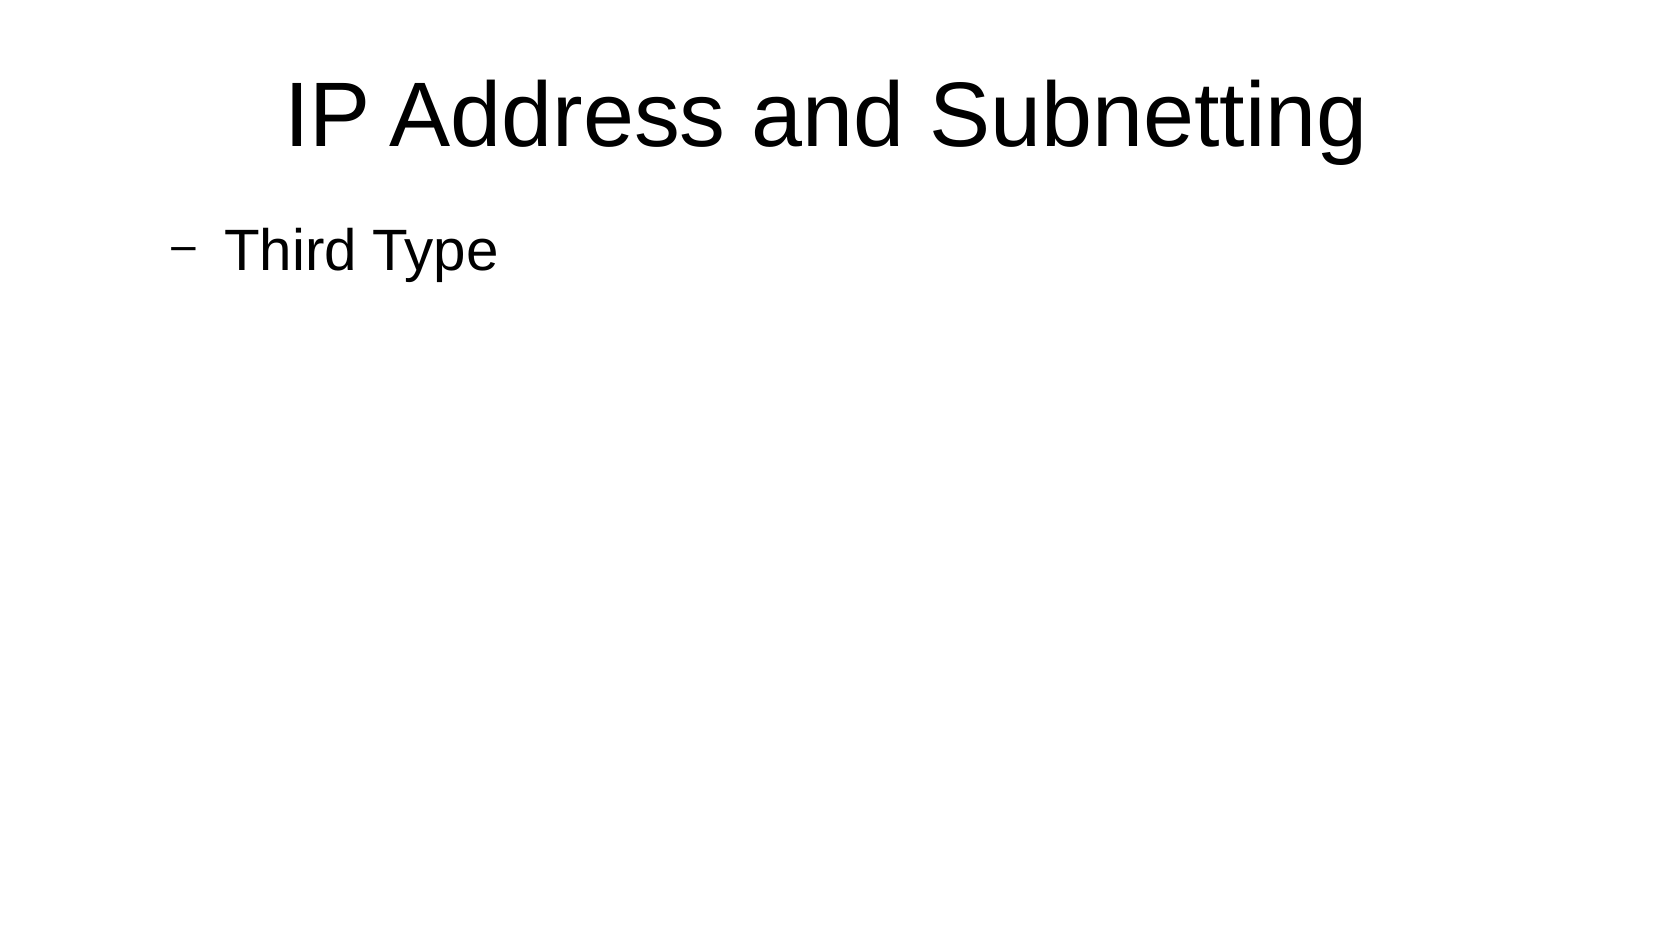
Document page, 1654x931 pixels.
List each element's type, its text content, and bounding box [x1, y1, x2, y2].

list Third Type [82, 217, 1651, 916]
title IP Address and Subnetting [82, 37, 1571, 193]
